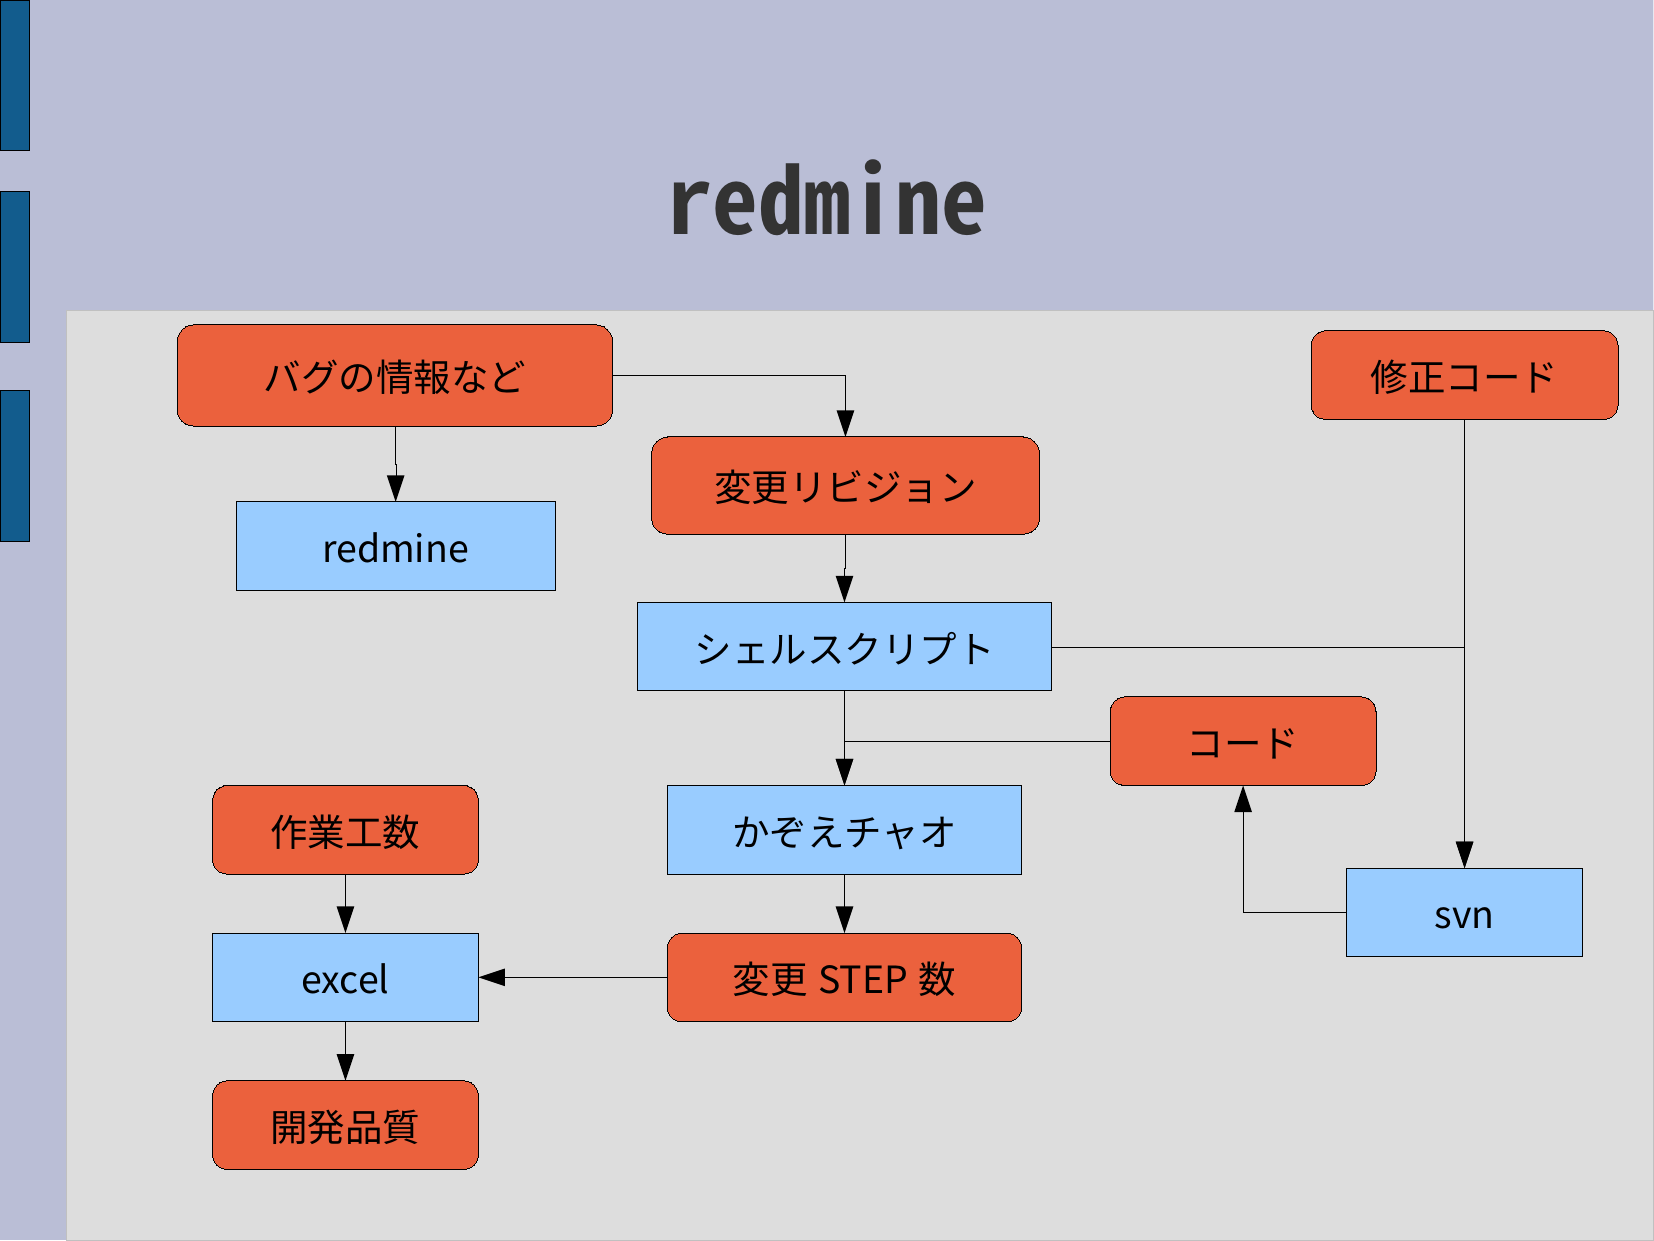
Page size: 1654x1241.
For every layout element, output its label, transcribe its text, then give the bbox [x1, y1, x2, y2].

text_box 作業工数 [212, 785, 479, 875]
text_box バグの情報など [177, 324, 613, 427]
text_box redmine [236, 501, 556, 591]
text_box svn [1346, 868, 1583, 957]
title redmine [121, 91, 1534, 299]
text_box シェルスクリプト [637, 602, 1052, 691]
text_box 開発品質 [212, 1080, 479, 1170]
text_box 変更STEP数 [667, 933, 1022, 1022]
text_box かぞえチャオ [667, 785, 1022, 875]
text_box 変更リビジョン [651, 436, 1040, 535]
text_box 修正コード [1311, 330, 1619, 420]
text_box excel [212, 933, 479, 1022]
text_box コード [1110, 696, 1377, 786]
